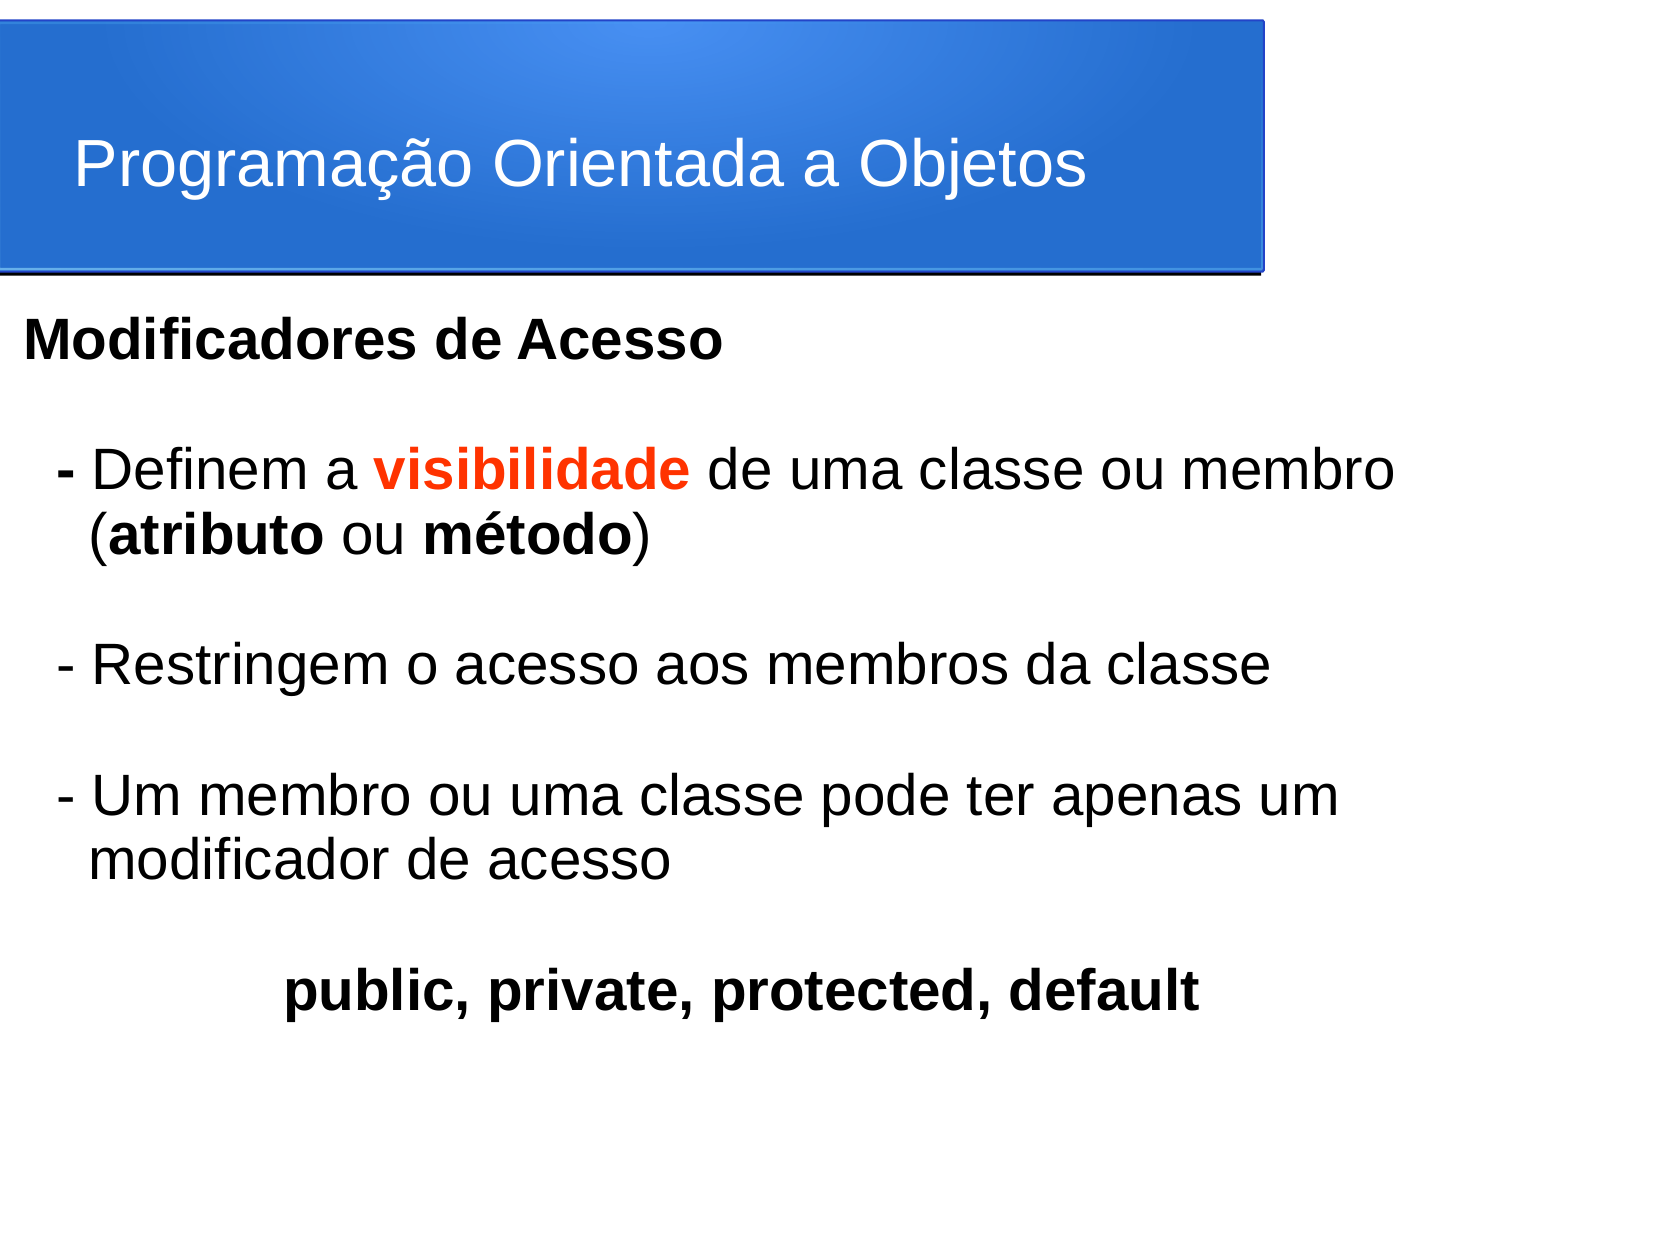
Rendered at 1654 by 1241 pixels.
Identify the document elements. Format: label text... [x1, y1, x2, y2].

list Modificadores de Acesso - Definem a visibilidade de uma classe ou membro (atributo ou método) - Restringem o acesso aos membros da classe - Um membro ou uma classe pode ter apenas um modificador de acesso public, private, protected, default [23, 307, 1630, 1193]
text_box Programação Orientada a Objetos [73, 125, 1123, 201]
